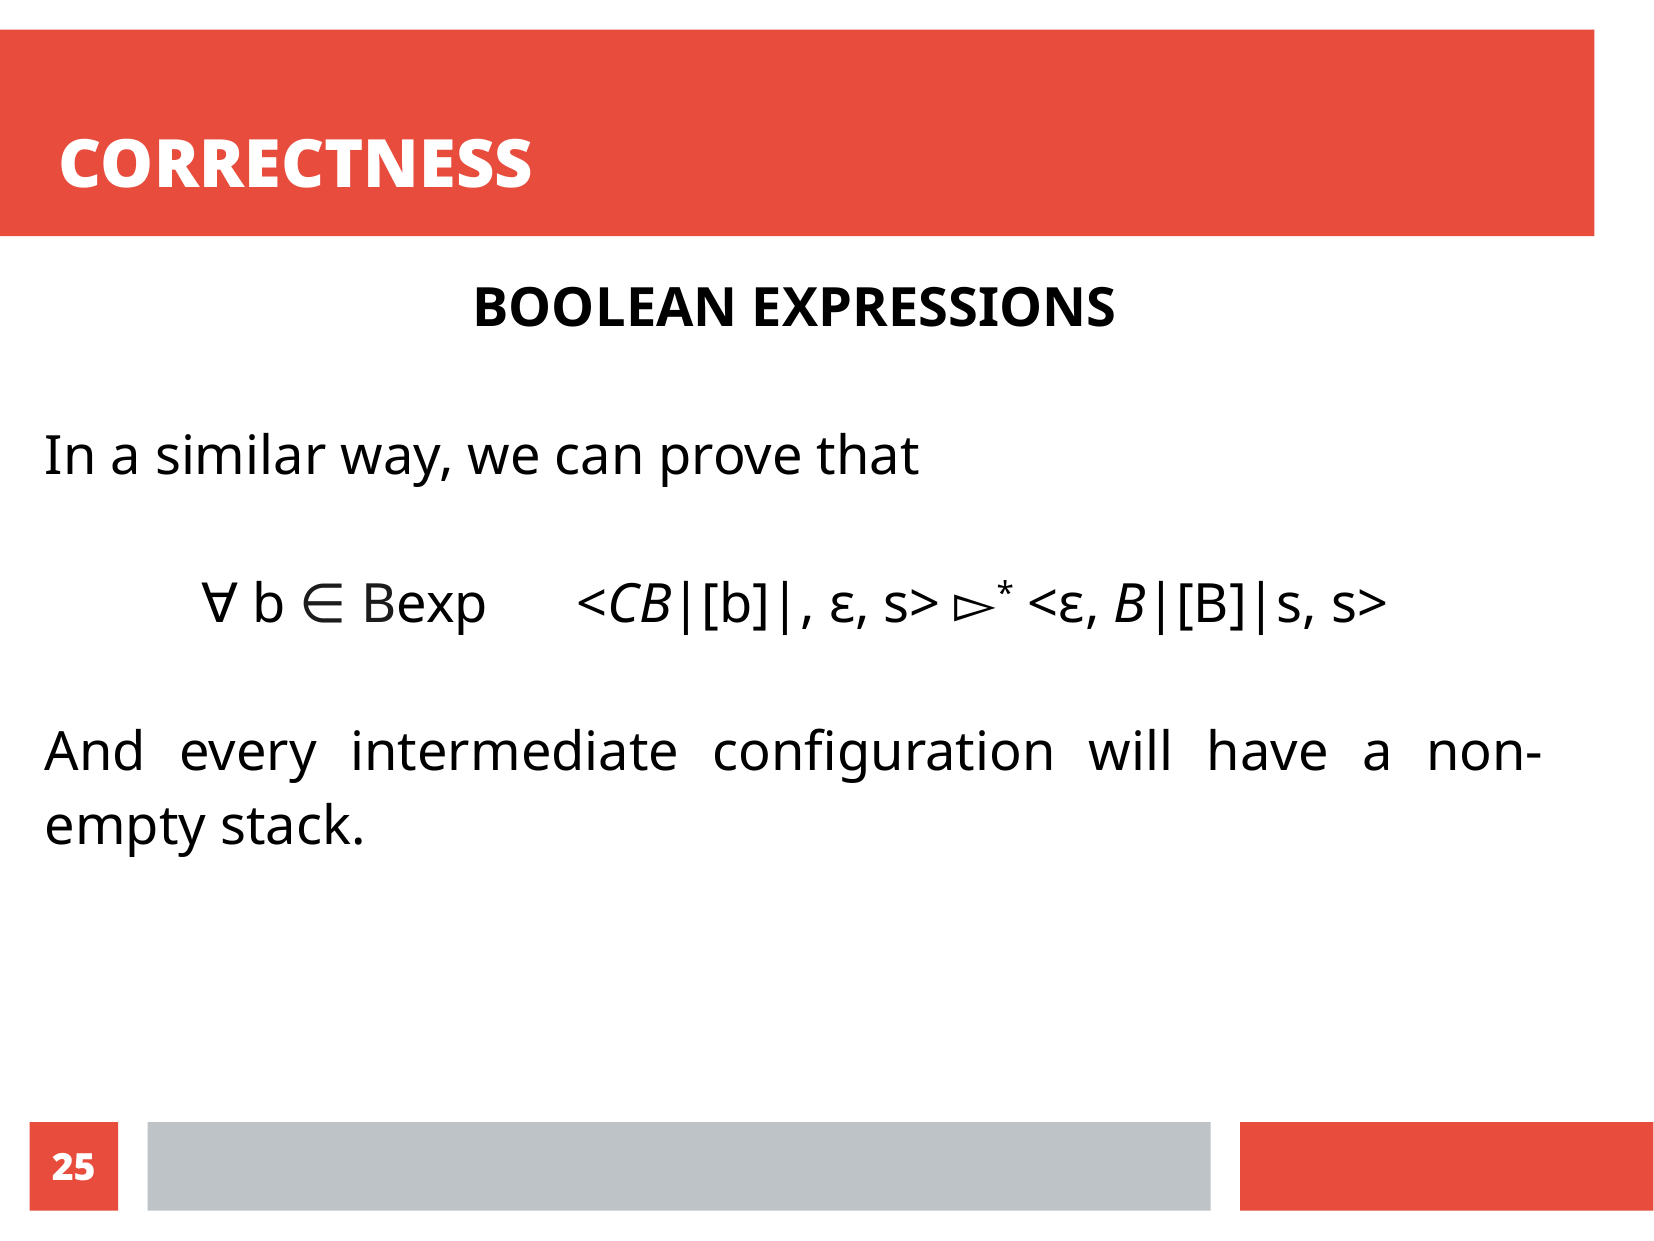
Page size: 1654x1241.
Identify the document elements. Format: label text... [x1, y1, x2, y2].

text_box BOOLEAN EXPRESSIONS In a similar way, we can prove that ∀ b ∈ Bexp <CB|[b]|, ε, s> ▻* <ε, B|[B]|s, s> And every intermediate configuration will have a non-empty stack. [30, 260, 1561, 1123]
title CORRECTNESS [59, 59, 1595, 207]
